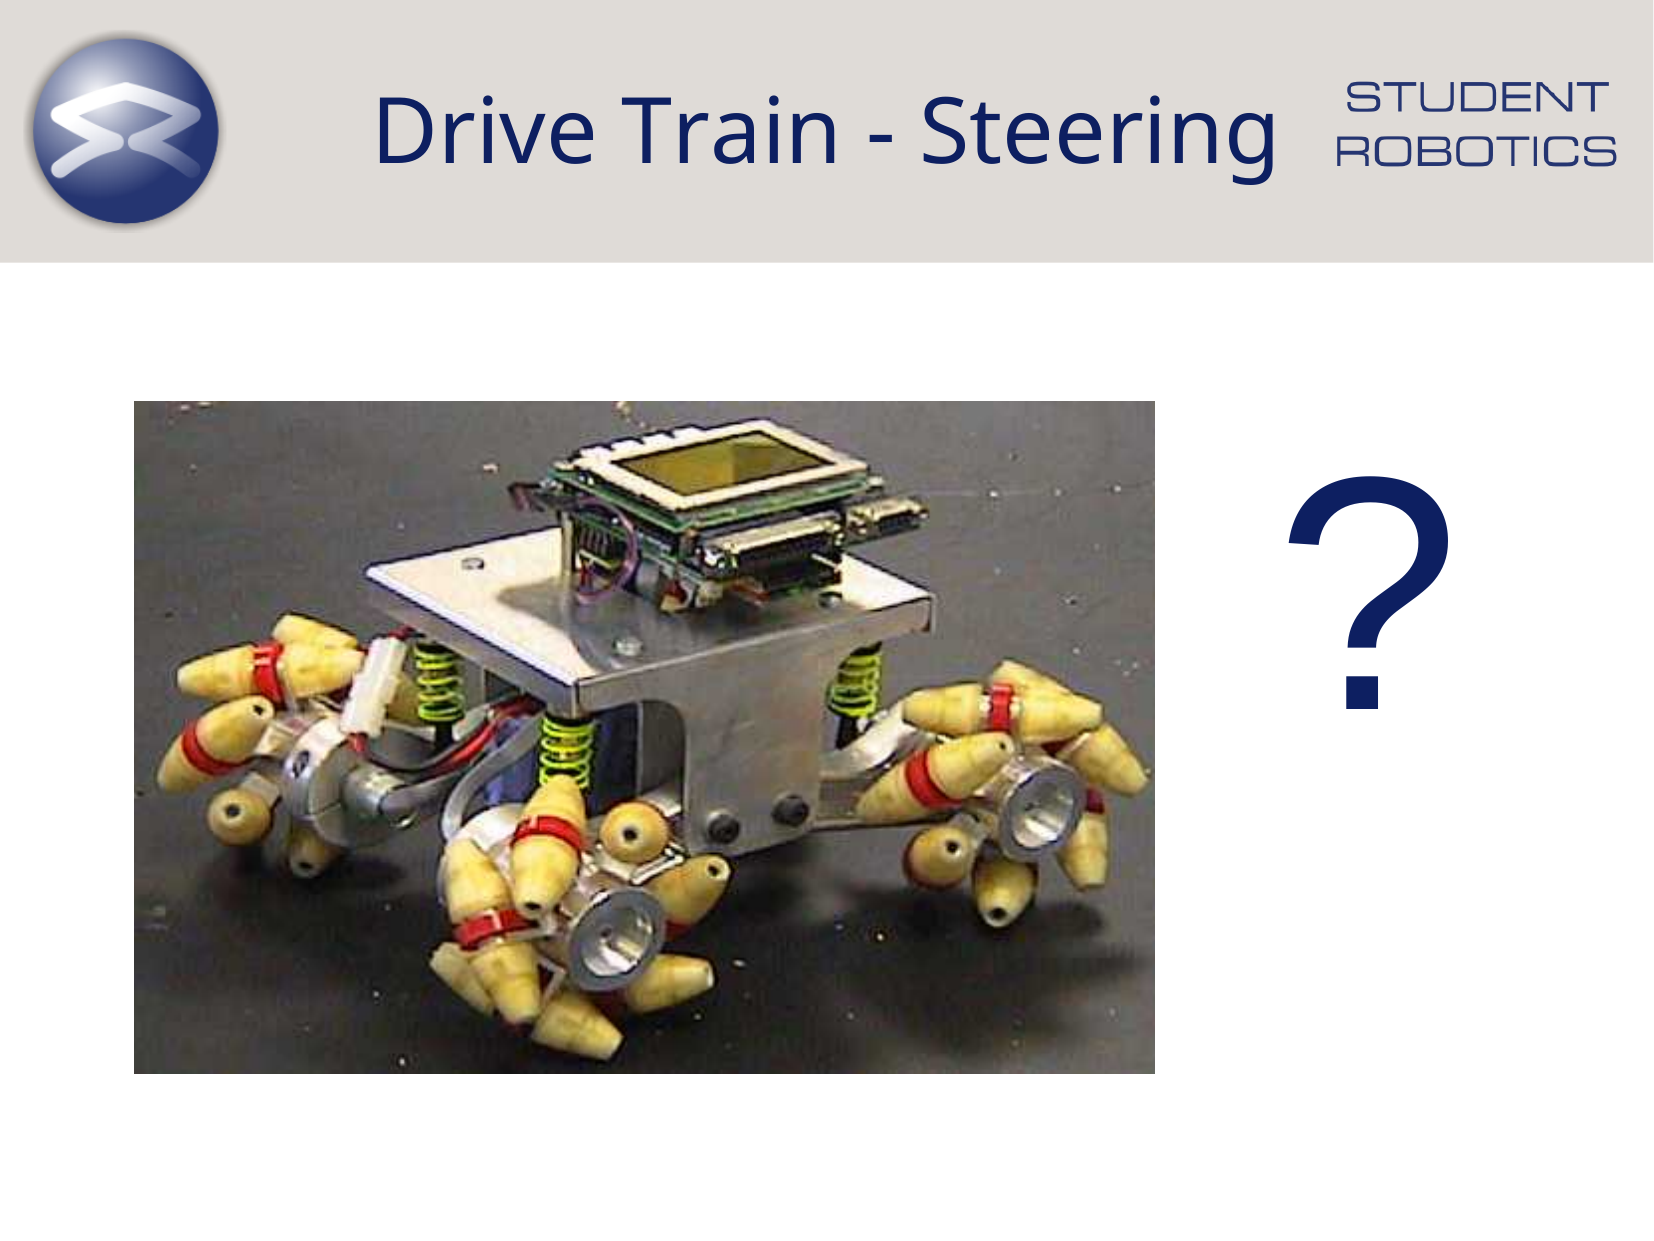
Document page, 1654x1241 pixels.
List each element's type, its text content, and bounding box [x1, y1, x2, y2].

title Drive Train - Steering [82, 0, 1571, 257]
picture [1571, 68, 1633, 174]
picture [134, 401, 1155, 1074]
picture [9, 19, 82, 245]
text_box ? [1261, 400, 1524, 910]
